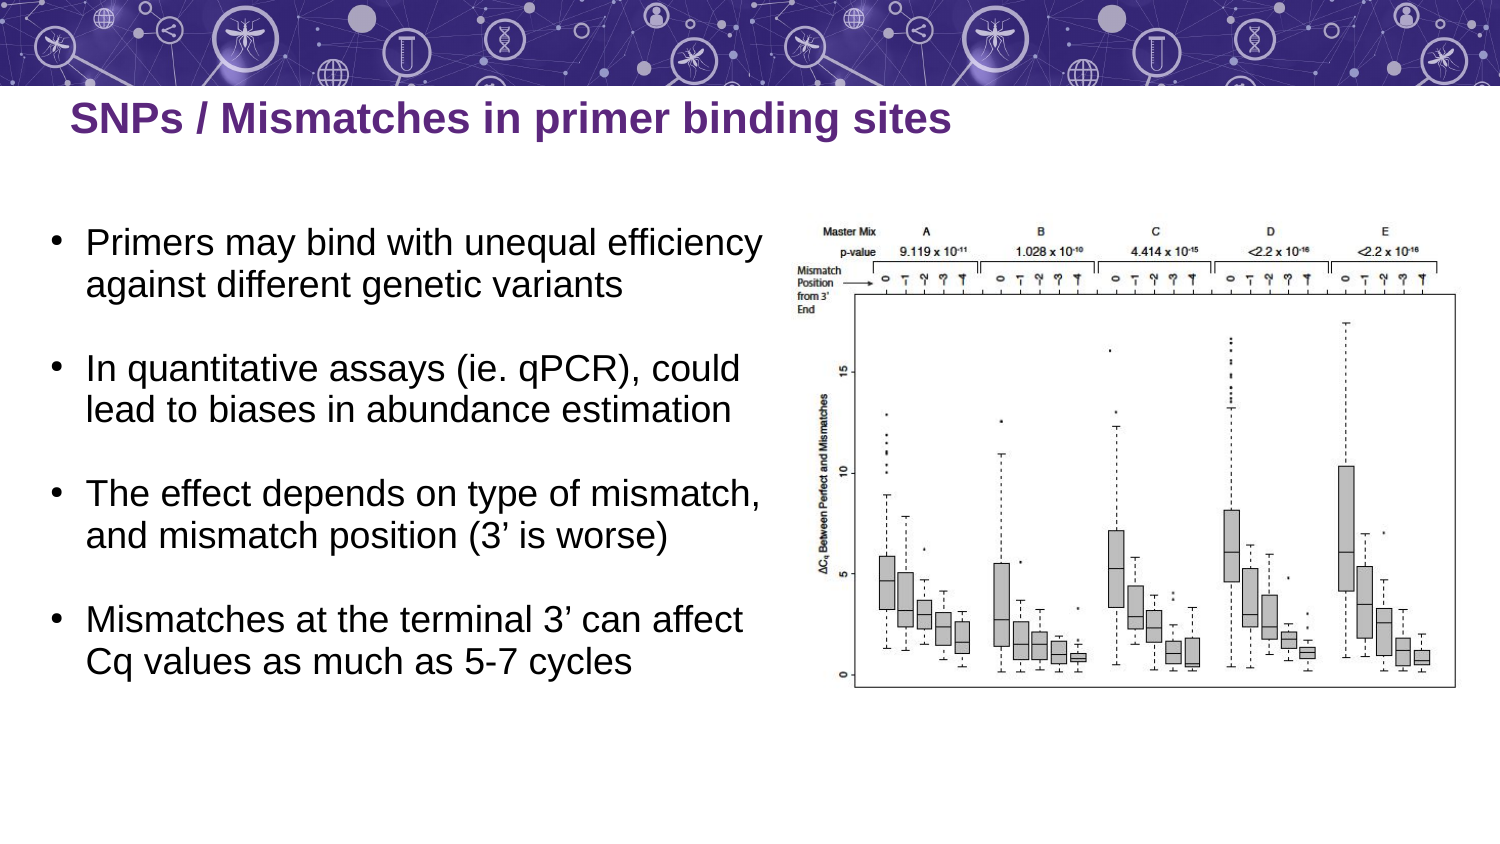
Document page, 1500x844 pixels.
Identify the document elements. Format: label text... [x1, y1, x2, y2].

text_box Primers may bind with unequal efficiency against different genetic variants In quantitative assays (ie. qPCR), could lead to biases in abundance estimation The effect depends on type of mismatch, and mismatch position (3’ is worse) Mismatches at the terminal 3’ can affect Cq values as much as 5-7 cycles [35, 213, 792, 722]
title SNPs / Mismatches in primer binding sites [54, 75, 1118, 151]
picture [791, 213, 1467, 697]
picture [0, 0, 1500, 86]
